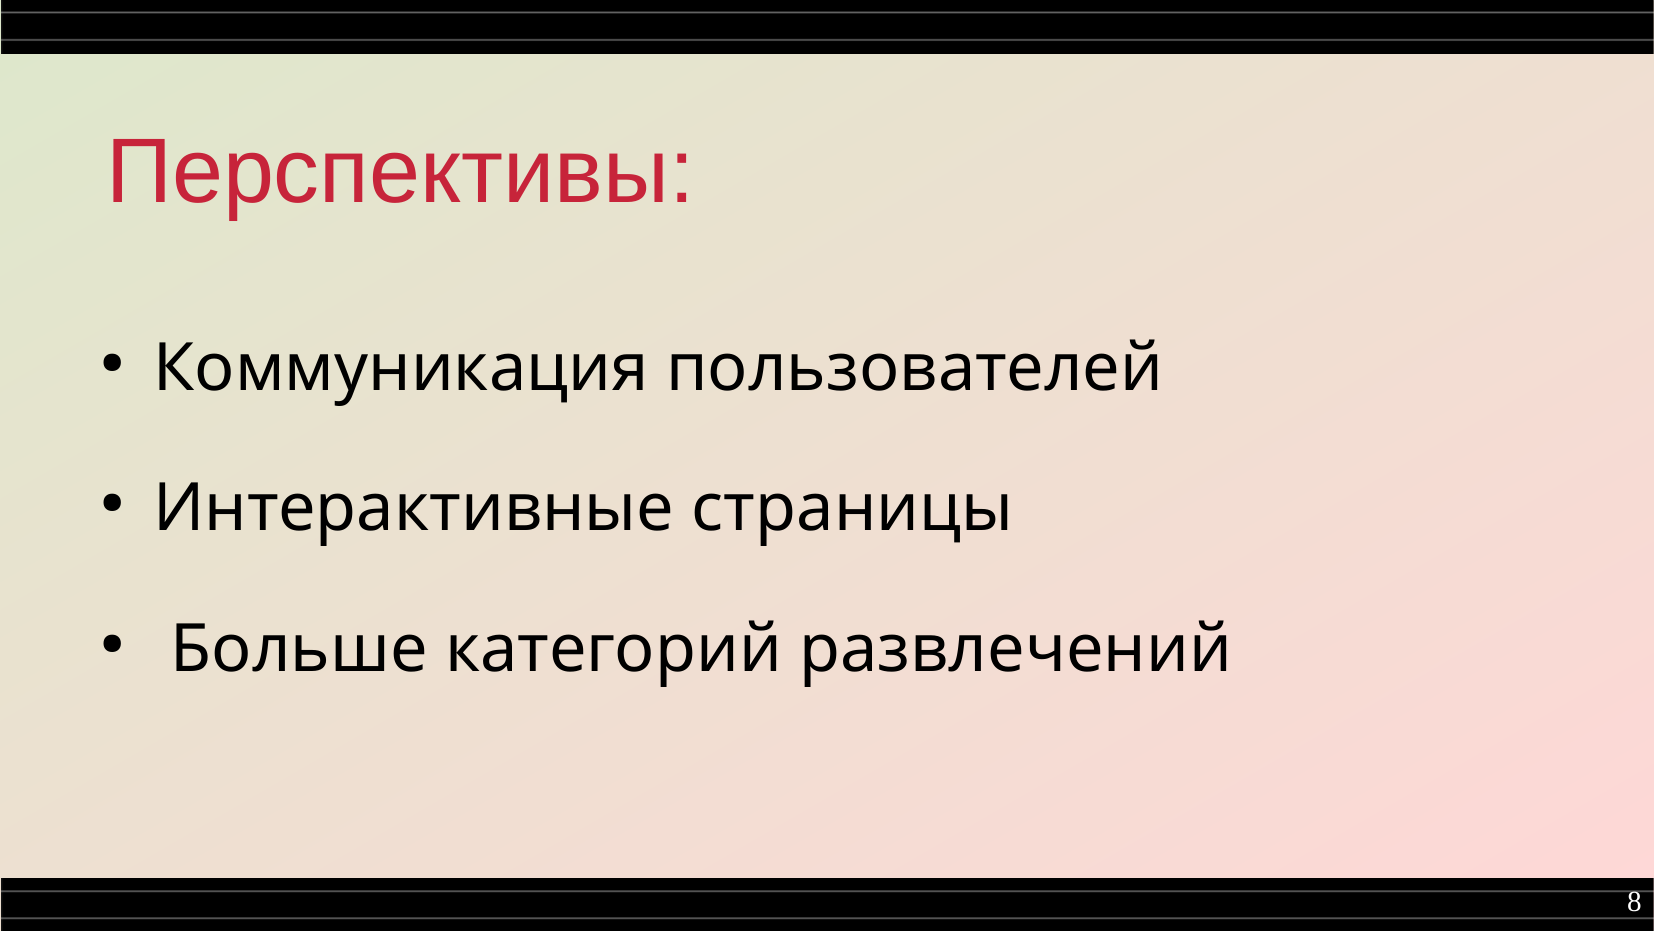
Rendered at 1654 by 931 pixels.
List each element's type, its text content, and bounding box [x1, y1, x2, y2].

picture [1, 878, 1654, 931]
title Перспективы: [106, 92, 1595, 249]
list Коммуникация пользователей Интерактивные страницы Больше категорий развлечений [82, 318, 1571, 780]
picture [1, 0, 1654, 54]
